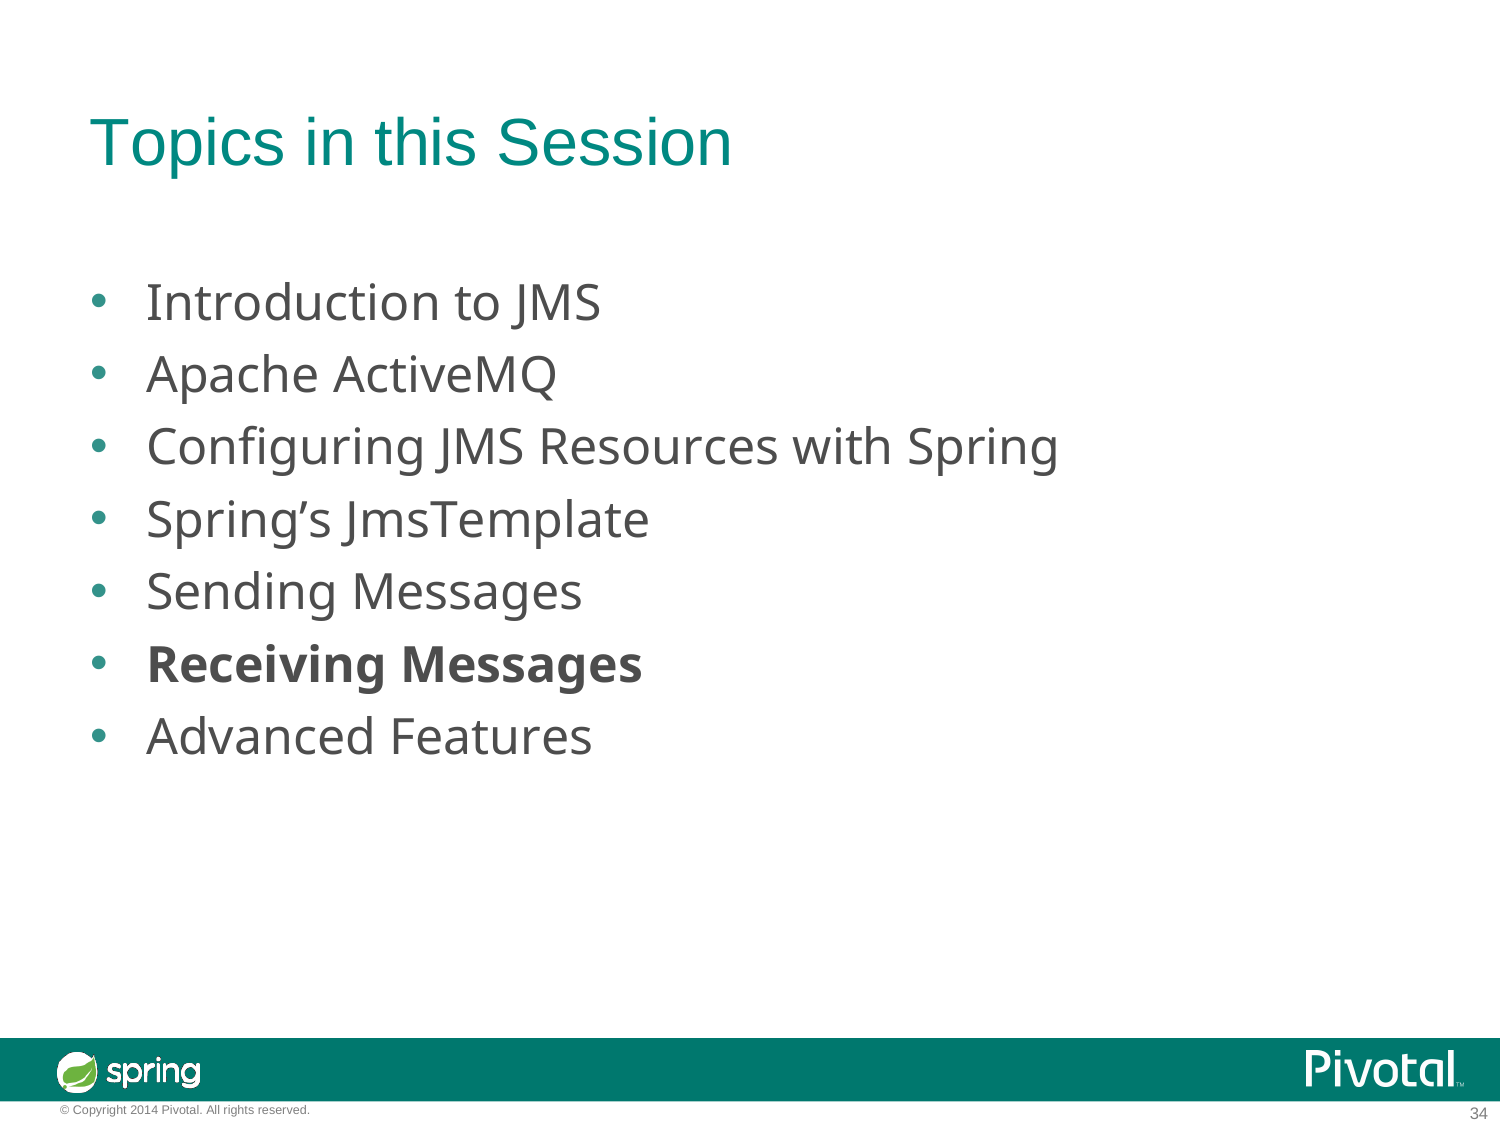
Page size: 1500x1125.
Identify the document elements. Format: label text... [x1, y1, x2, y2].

title Topics in this Session [75, 44, 1426, 233]
list Introduction to JMS Apache ActiveMQ Configuring JMS Resources with Spring Spring’s JmsTemplate Sending Messages Receiving Messages Advanced Features [75, 262, 1426, 1005]
picture [1306, 1050, 1464, 1087]
picture [32, 1041, 210, 1103]
